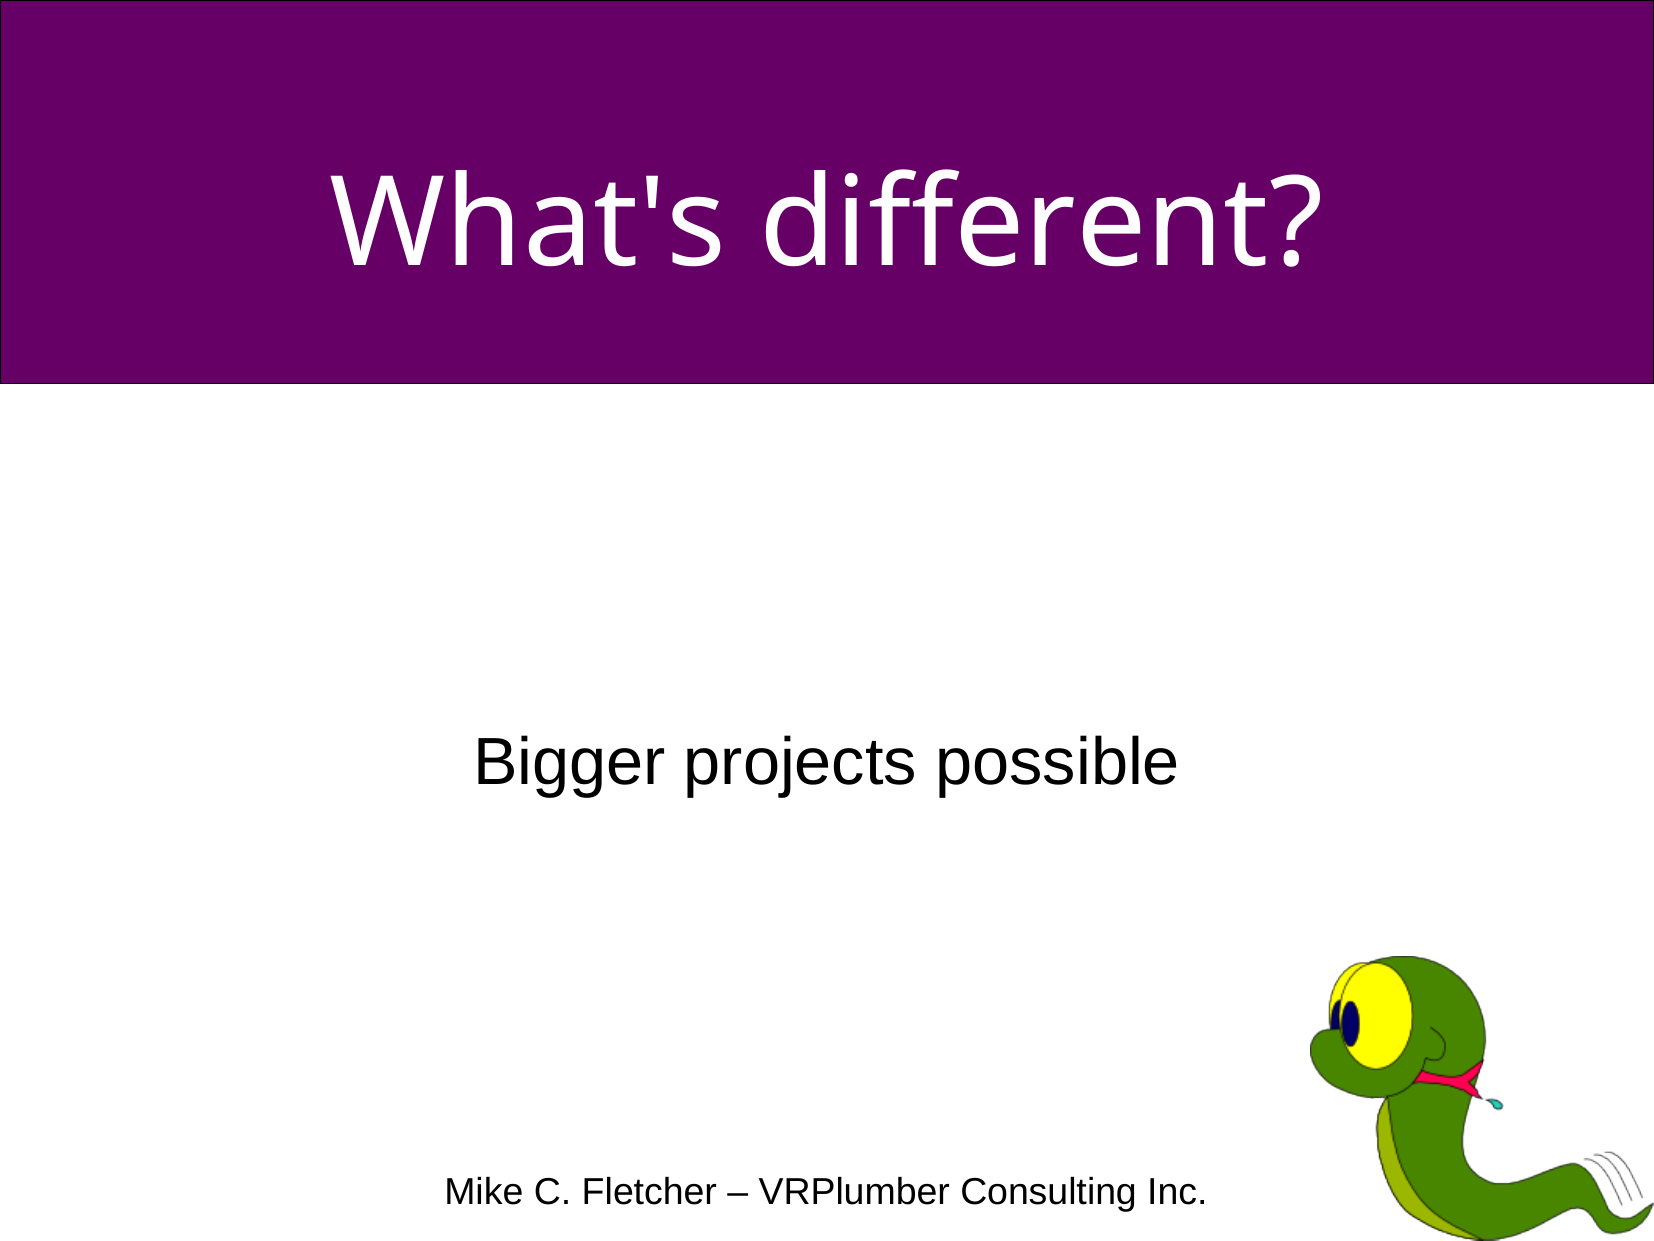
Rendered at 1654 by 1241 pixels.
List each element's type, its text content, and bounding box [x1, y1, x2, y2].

title What's different? [82, 56, 1571, 377]
subtitle Bigger projects possible [82, 420, 1571, 1102]
picture [1310, 956, 1654, 1241]
